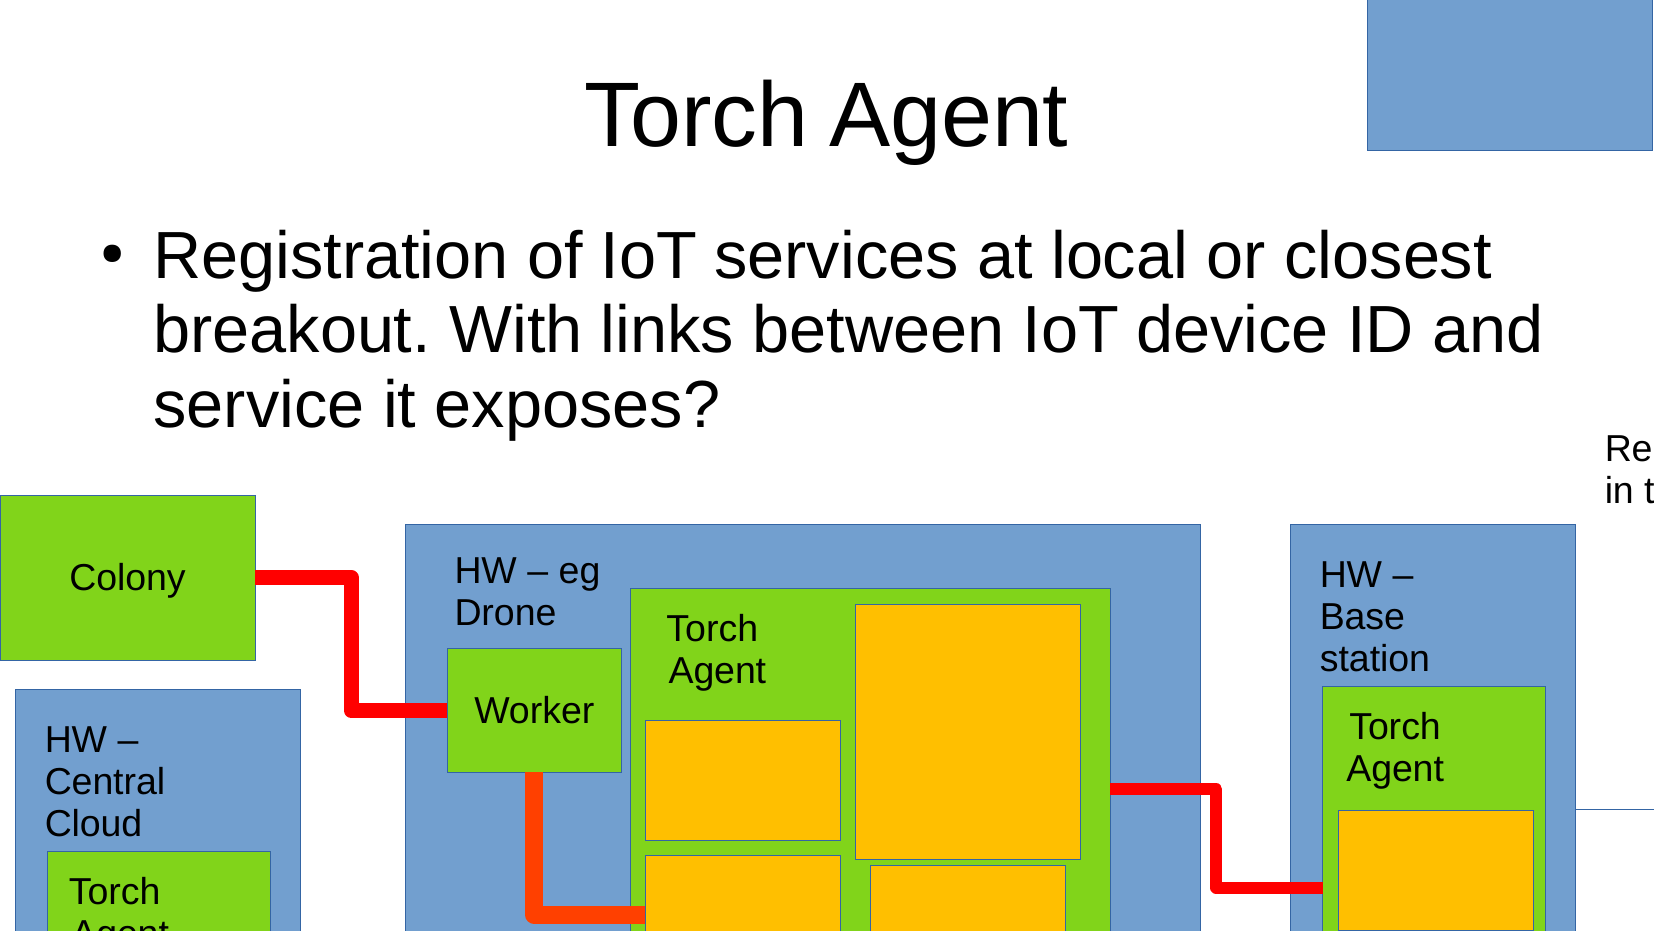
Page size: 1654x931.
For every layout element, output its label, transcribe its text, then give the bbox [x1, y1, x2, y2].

list Registration of IoT services at local or closest breakout. With links between IoT device ID and service it exposes? [82, 217, 1571, 466]
title Torch Agent [82, 37, 1571, 193]
text_box HW – Central Cloud [30, 711, 222, 852]
text_box Torch Agent [621, 600, 814, 717]
text_box [1367, 0, 1653, 151]
text_box [405, 524, 1201, 931]
text_box Torch Agent [45, 863, 196, 931]
text_box Colony [0, 495, 256, 661]
text_box Worker [447, 648, 622, 773]
text_box HW – eg Drone [439, 542, 632, 642]
text_box Registration in torch agent [1590, 420, 1654, 526]
text_box [15, 689, 301, 931]
text_box Torch Agent [1320, 698, 1471, 811]
text_box [1290, 524, 1576, 931]
text_box HW – Base station [1305, 546, 1497, 687]
